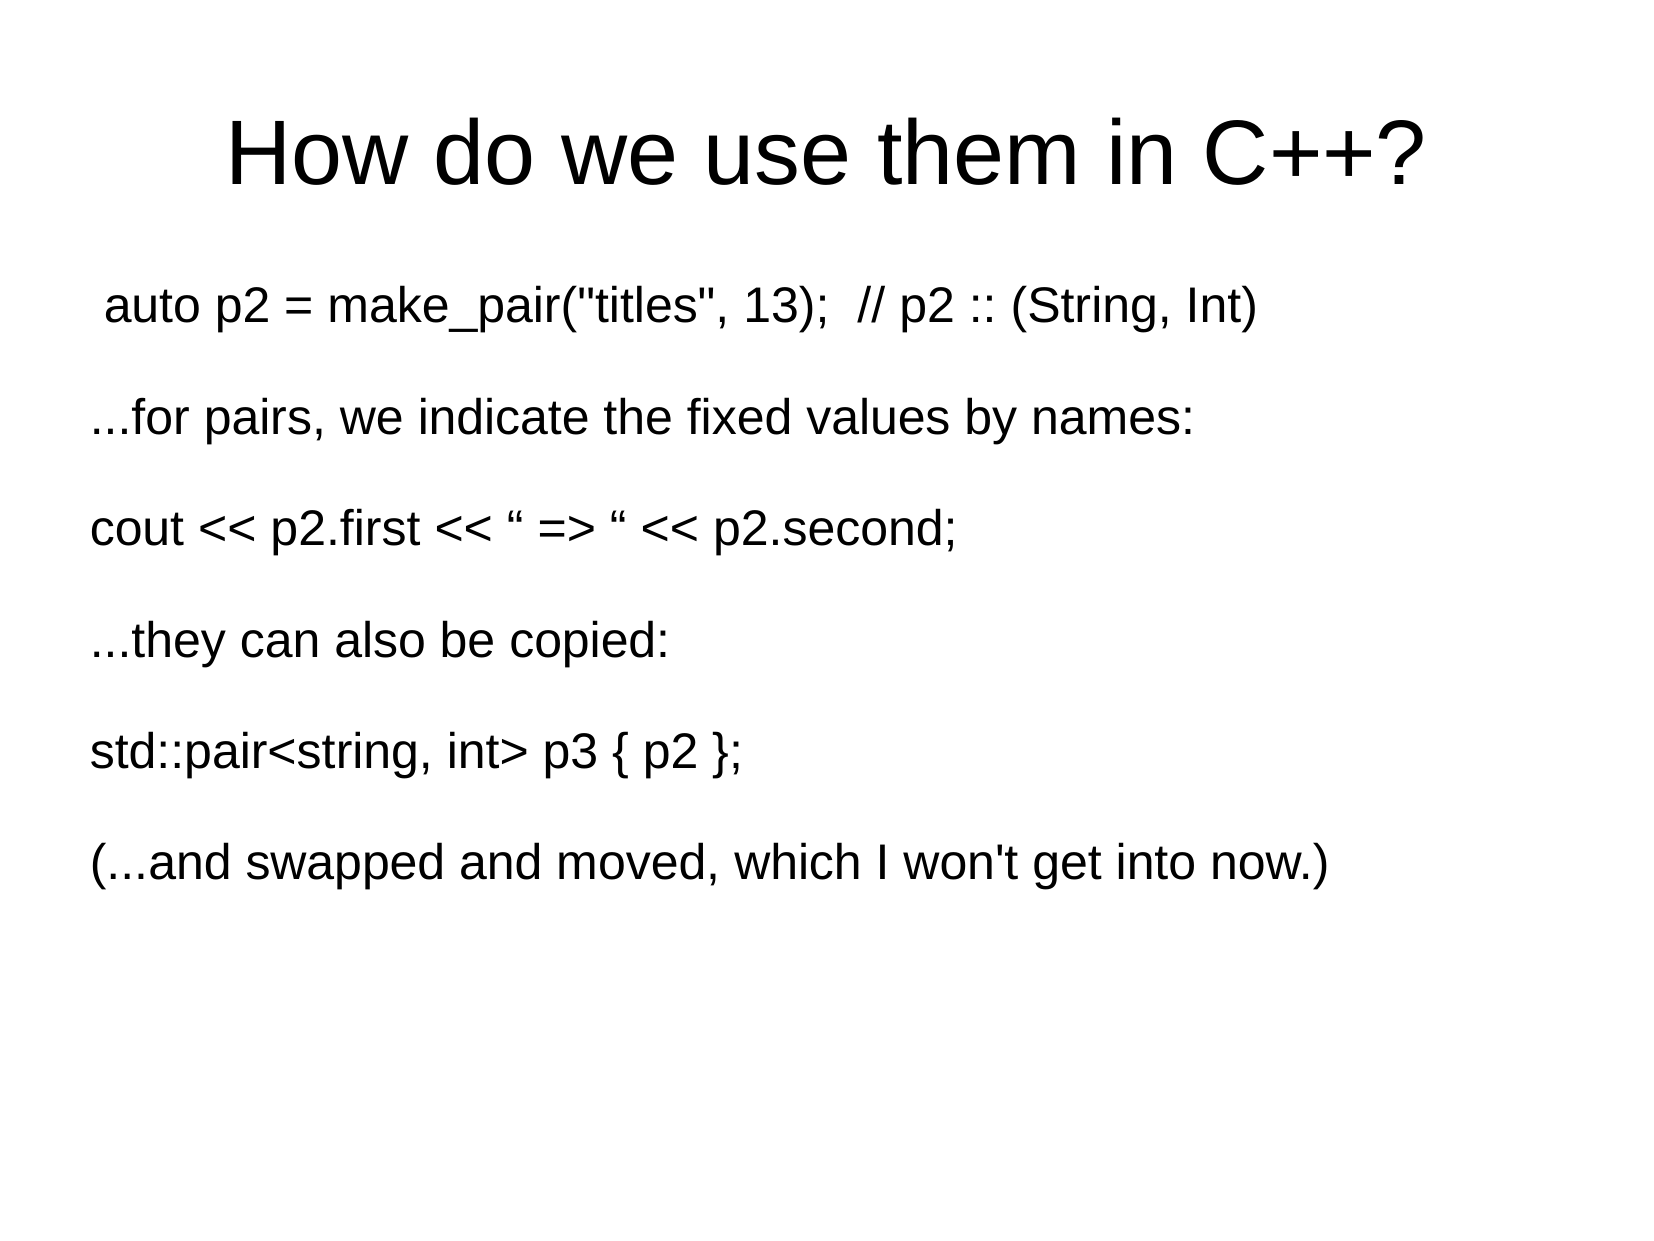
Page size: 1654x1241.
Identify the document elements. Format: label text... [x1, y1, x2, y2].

text_box auto p2 = make_pair("titles", 13); // p2 :: (String, Int) ...for pairs, we indicate the fixed values by names: cout << p2.first << “ => “ << p2.second; ...they can also be copied: std::pair<string, int> p3 { p2 }; (...and swapped and moved, which I won't get into now.) [75, 270, 1346, 954]
title How do we use them in C++? [82, 49, 1571, 257]
